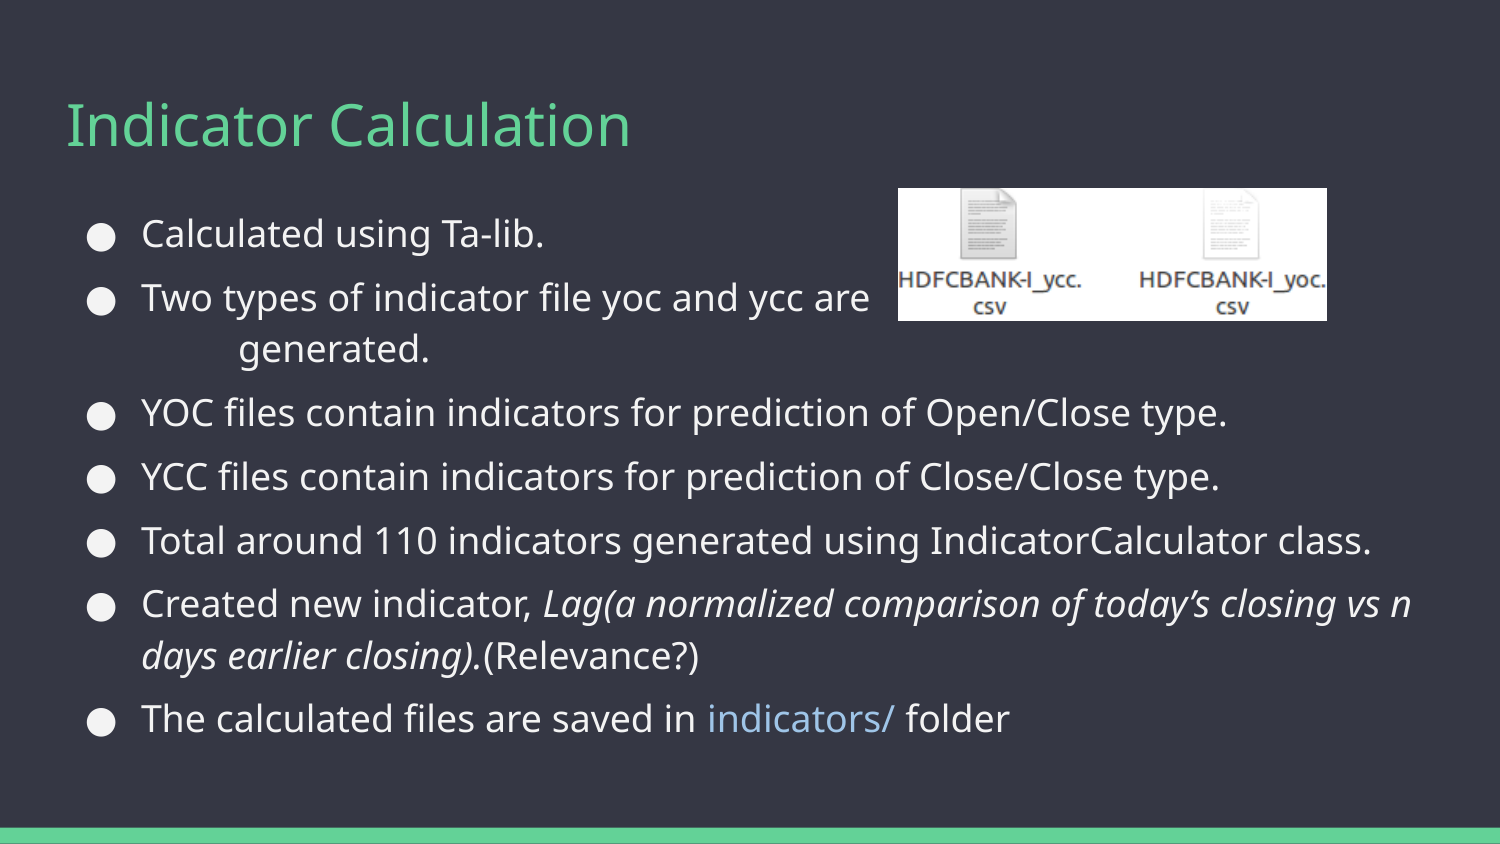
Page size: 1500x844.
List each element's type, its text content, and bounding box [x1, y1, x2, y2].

list Calculated using Ta-lib. Two types of indicator file yoc and ycc are generated. YOC files contain indicators for prediction of Open/Close type. YCC files contain indicators for prediction of Close/Close type. Total around 110 indicators generated using IndicatorCalculator class. Created new indicator, Lag(a normalized comparison of today’s closing vs n days earlier closing).(Relevance?) The calculated files are saved in indicators/ folder [51, 189, 1449, 750]
title Indicator Calculation [51, 72, 1449, 167]
picture [898, 188, 1327, 321]
